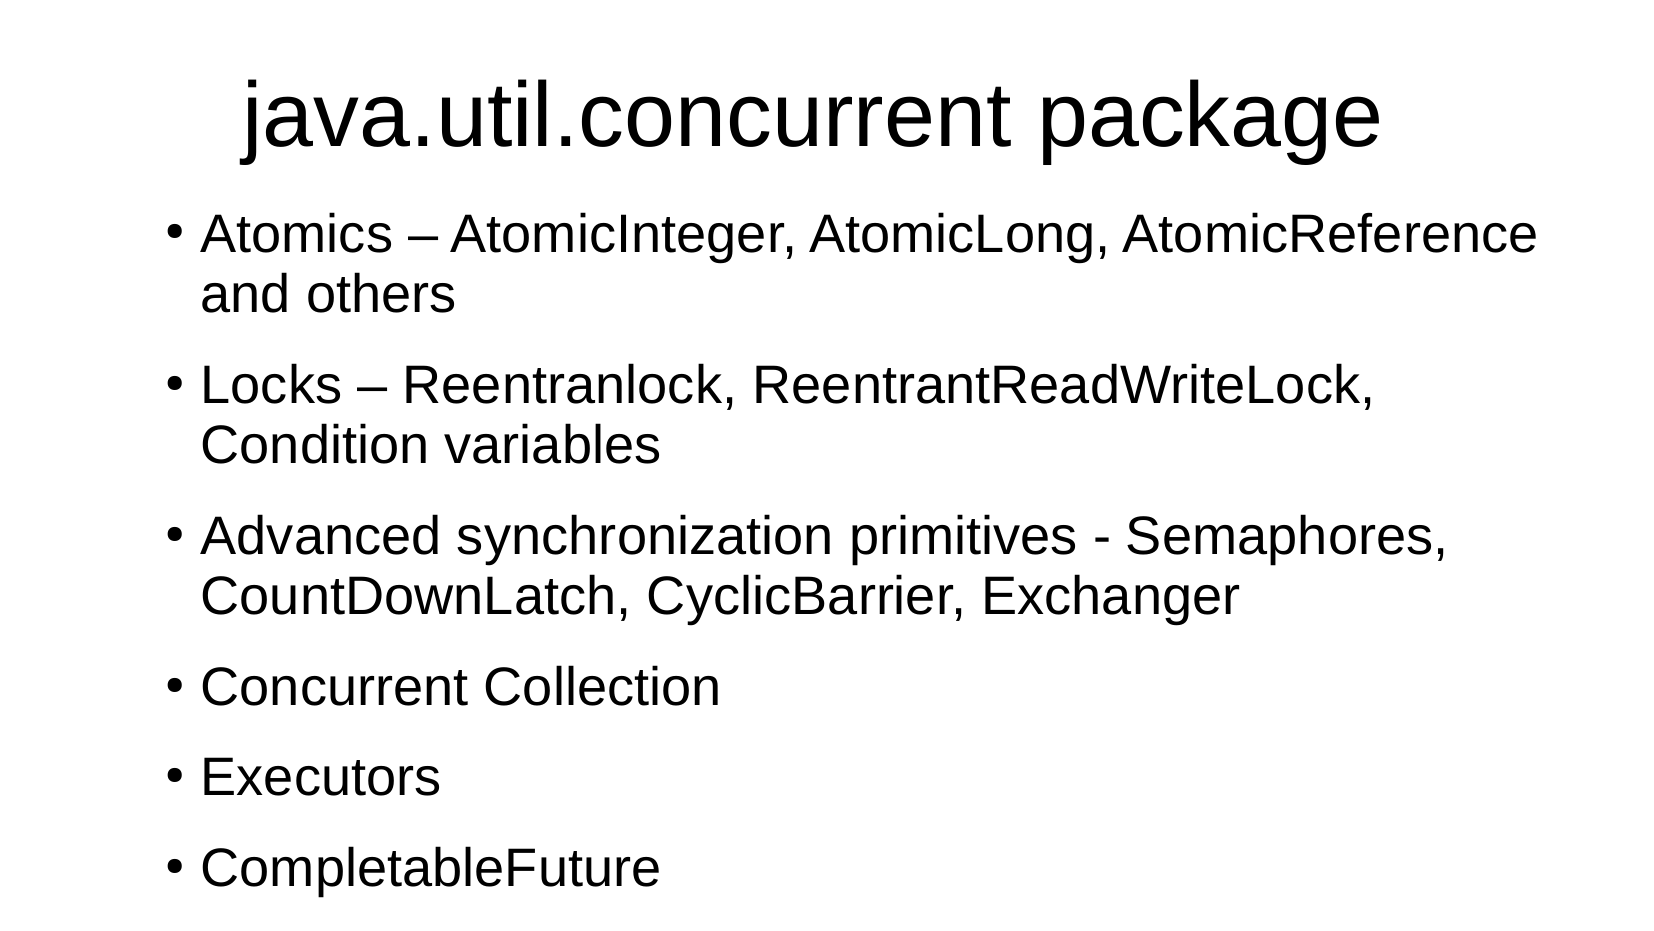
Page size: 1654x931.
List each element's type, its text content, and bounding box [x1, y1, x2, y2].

title java.util.concurrent package [82, 36, 1571, 193]
text_box Atomics – AtomicInteger, AtomicLong, AtomicReference and others Locks – Reentranlock, ReentrantReadWriteLock, Condition variables Advanced synchronization primitives - Semaphores, CountDownLatch, CyclicBarrier, Exchanger Concurrent Collection Executors CompletableFuture [165, 192, 1571, 909]
